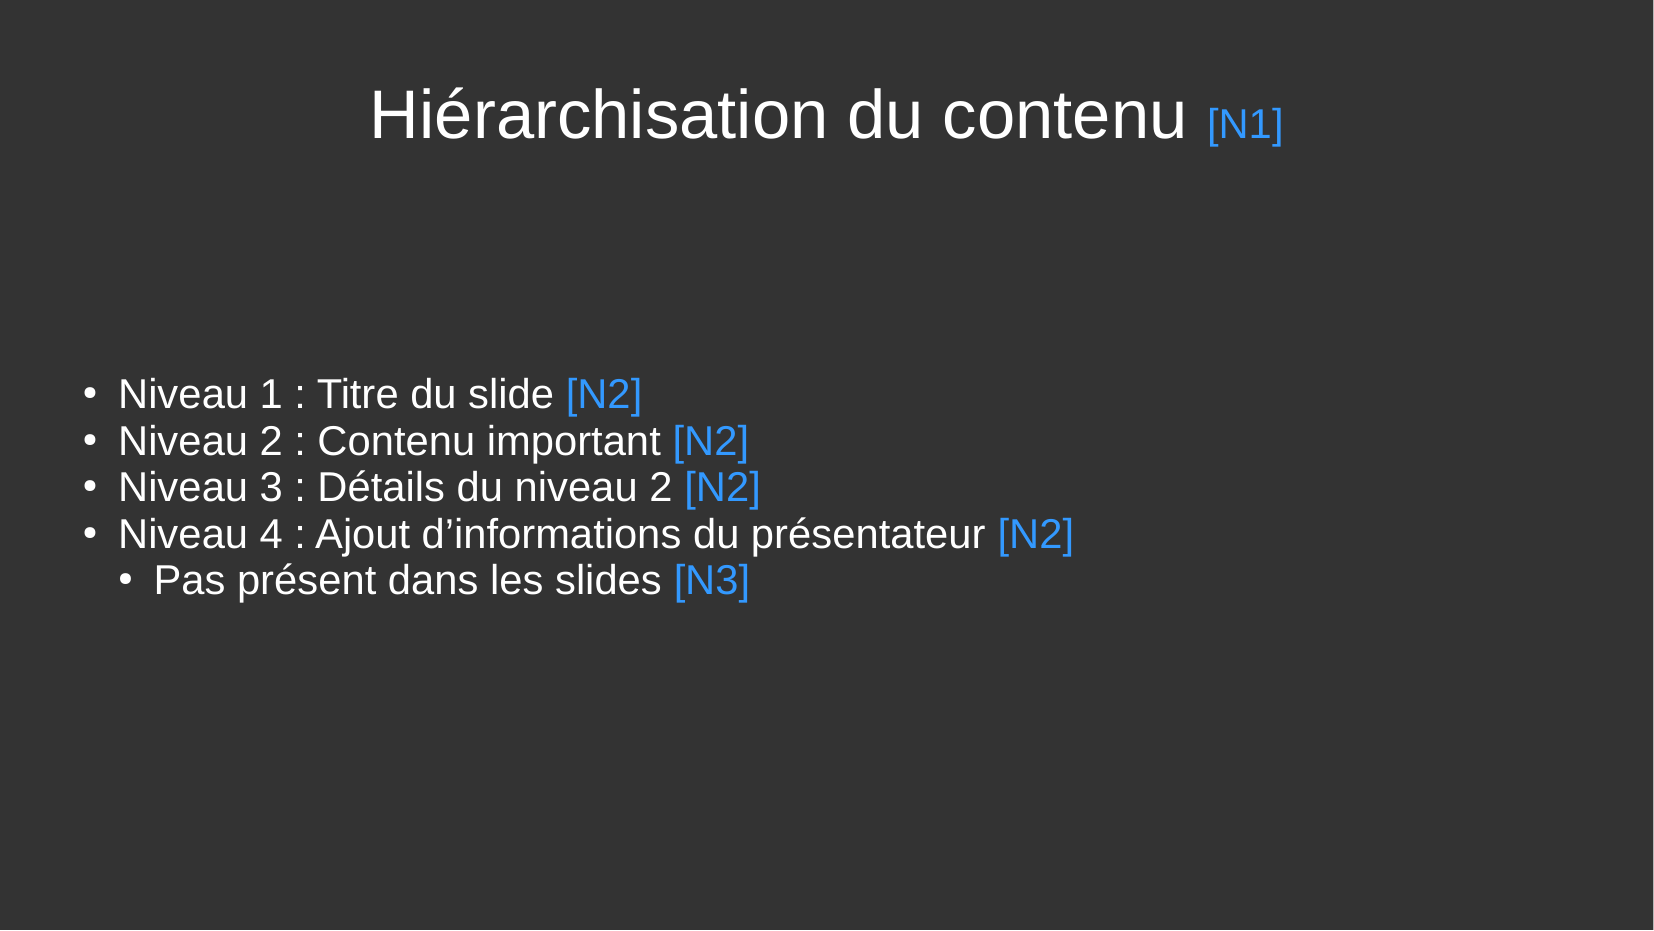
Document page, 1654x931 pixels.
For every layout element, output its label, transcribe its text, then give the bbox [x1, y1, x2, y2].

title Hiérarchisation du contenu [N1] [82, 37, 1571, 193]
subtitle Niveau 1 : Titre du slide [N2] Niveau 2 : Contenu important [N2] Niveau 3 : Détails du niveau 2 [N2] Niveau 4 : Ajout d’informations du présentateur [N2] Pas présent dans les slides [N3] [82, 217, 1571, 758]
